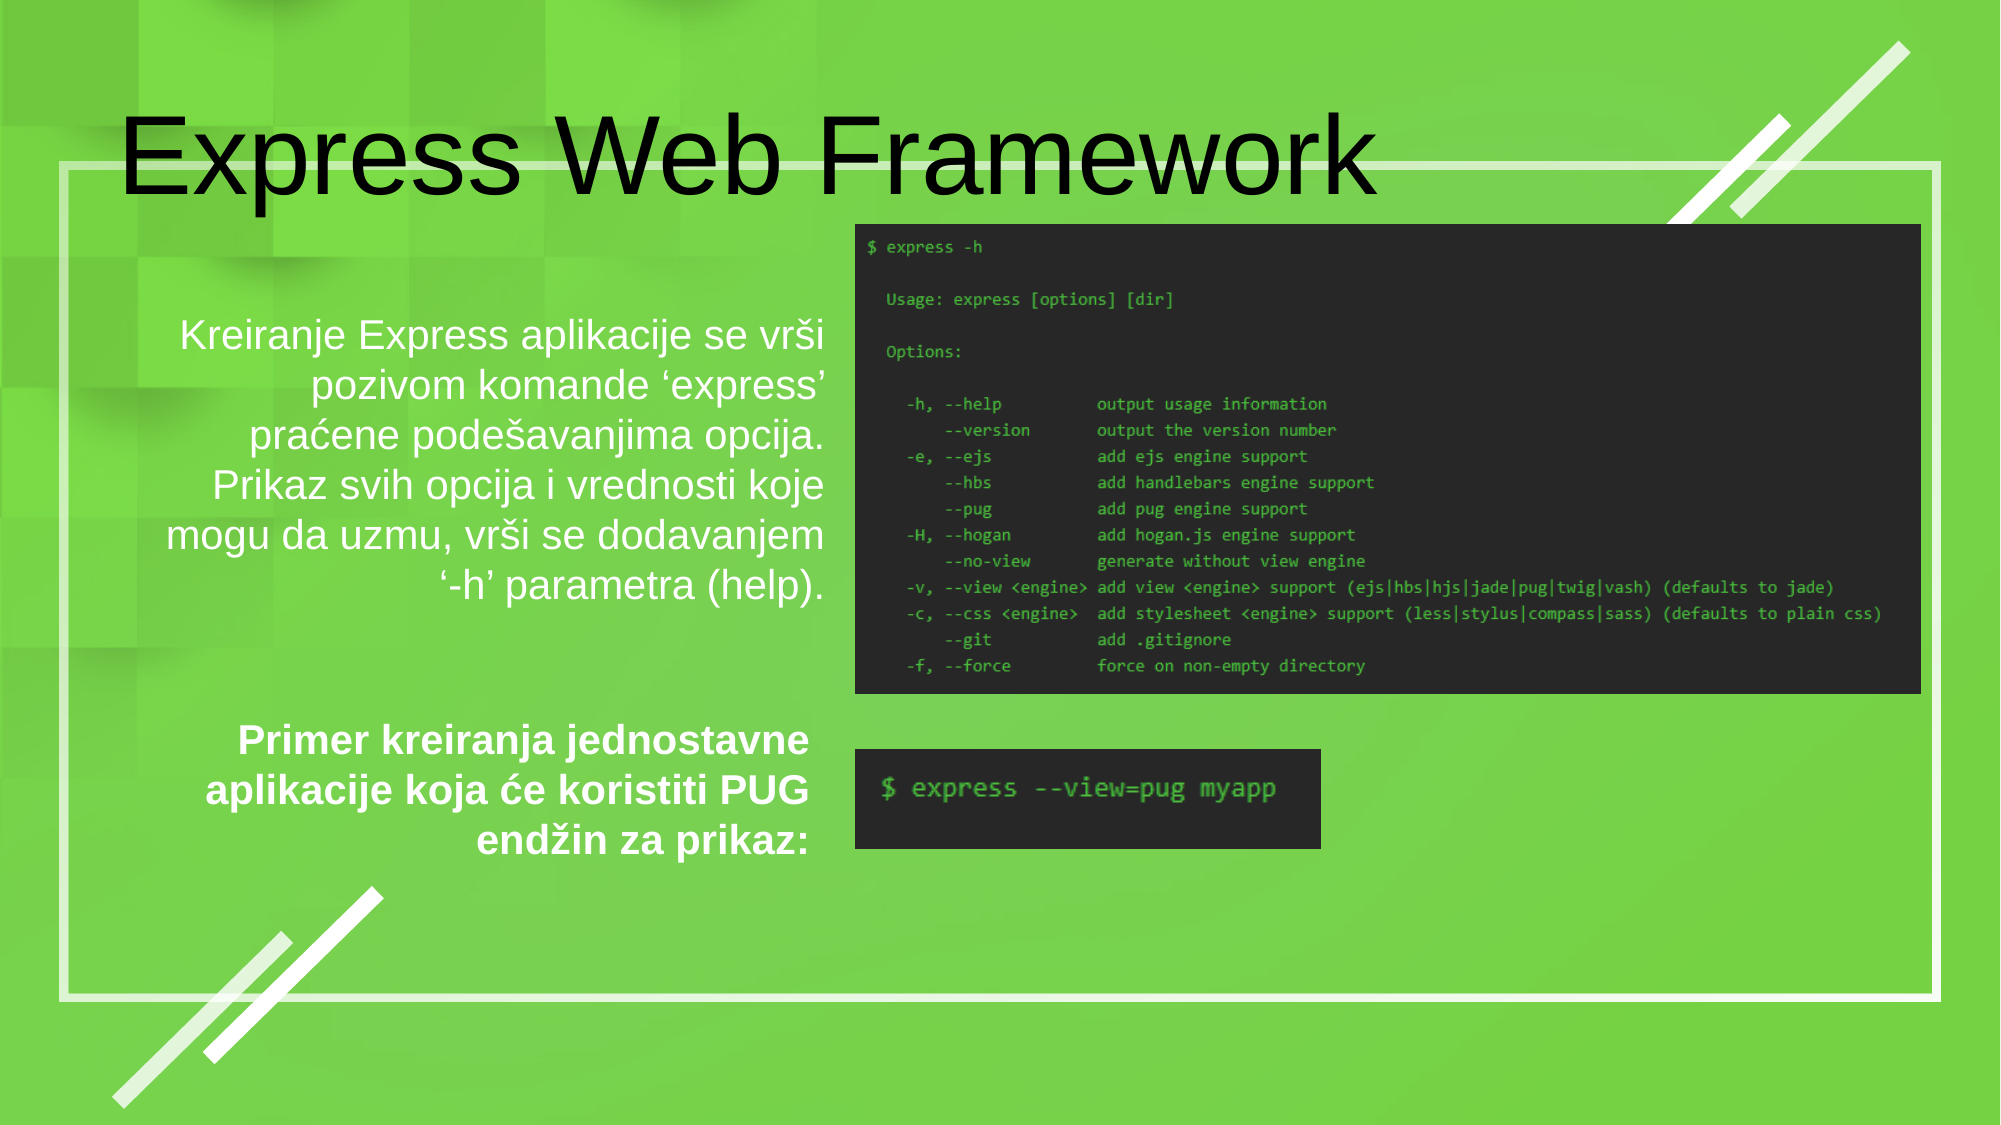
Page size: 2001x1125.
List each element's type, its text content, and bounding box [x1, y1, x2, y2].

text_box [59, 40, 1941, 1109]
picture [0, 0, 2001, 1125]
text_box Express Web Framework [102, 74, 1501, 225]
text_box Primer kreiranja jednostavne aplikacije koja će koristiti PUG endžin za prikaz: [120, 605, 826, 871]
text_box Kreiranje Express aplikacije se vrši pozivom komande ‘express’ praćene podešavanjima opcija. Prikaz svih opcija i vrednosti koje mogu da uzmu, vrši se dodavanjem ‘-h’ parametra (help). [135, 300, 841, 616]
